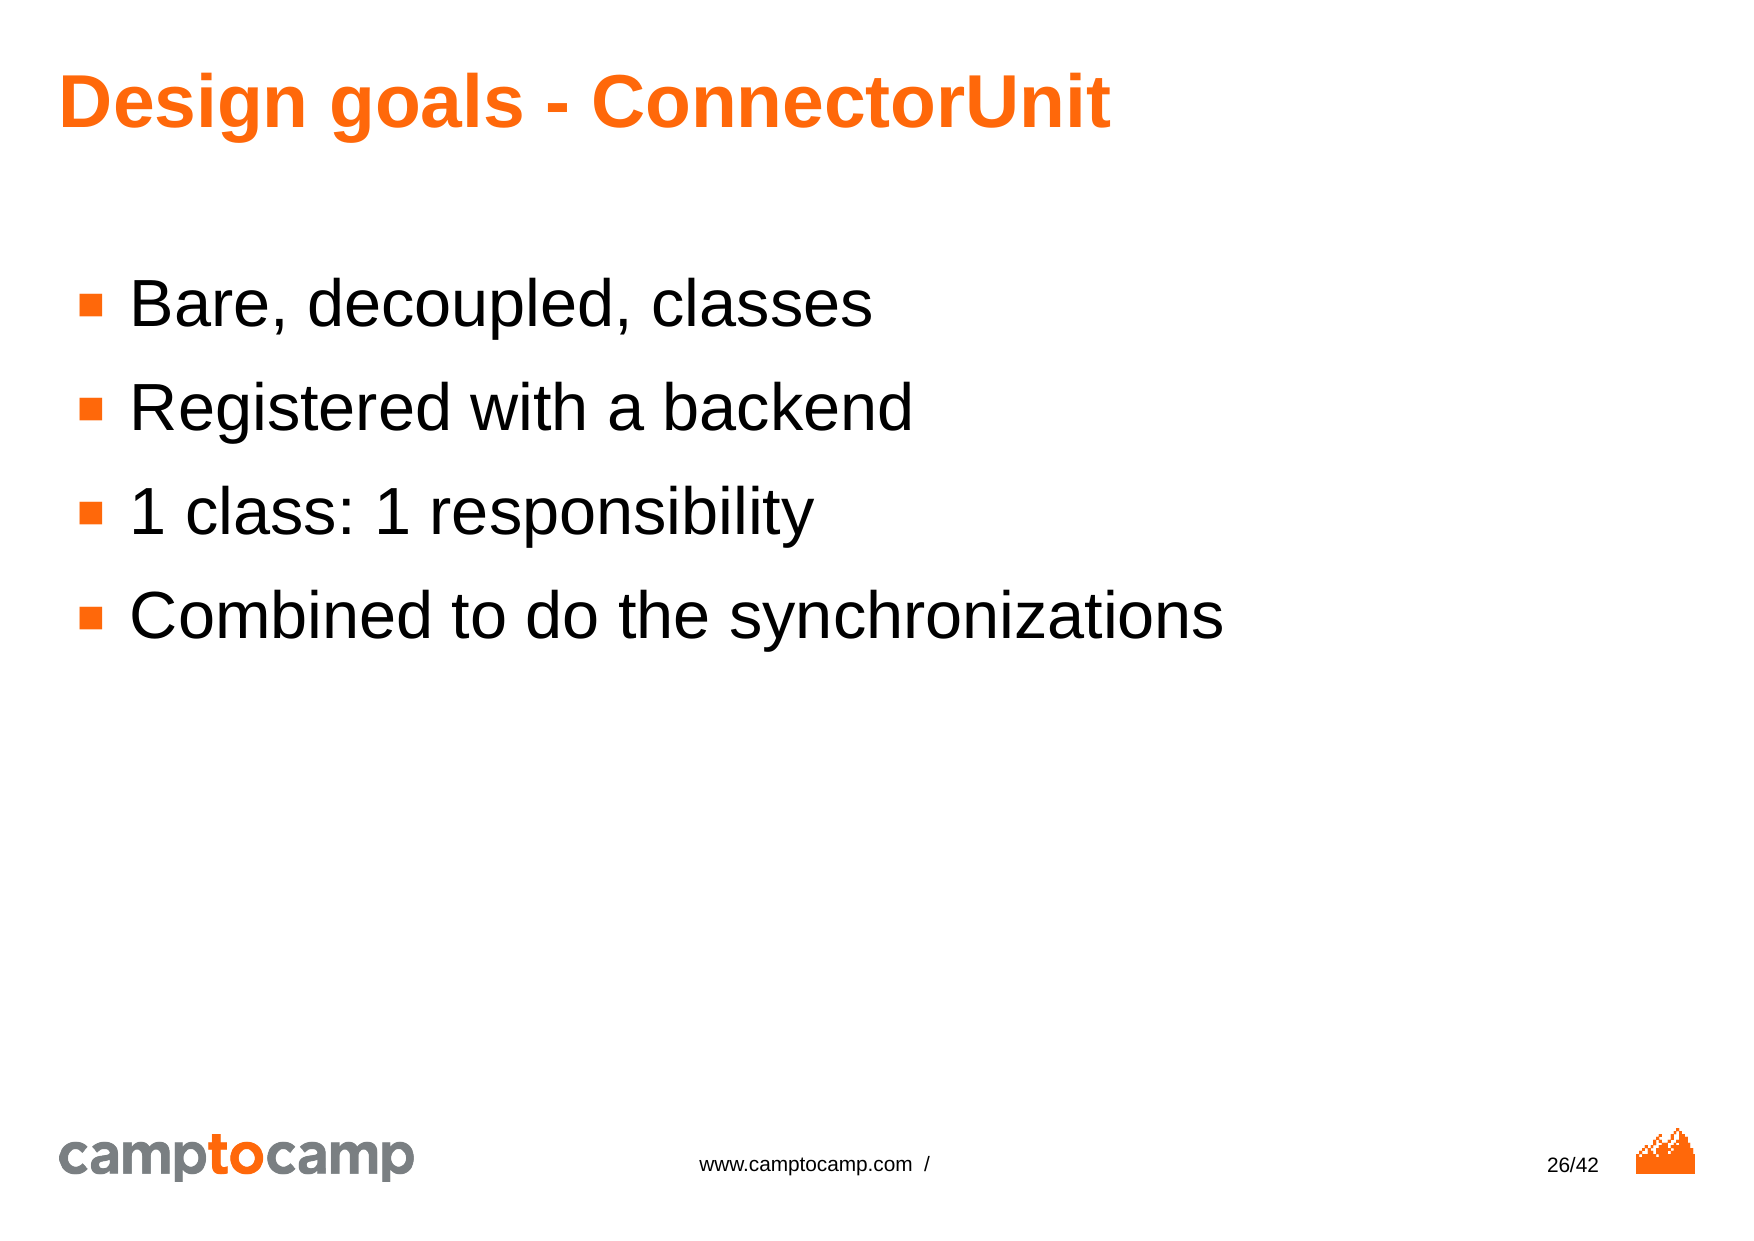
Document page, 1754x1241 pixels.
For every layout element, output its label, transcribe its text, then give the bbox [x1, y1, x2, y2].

picture [59, 1134, 414, 1182]
picture [1636, 1128, 1695, 1174]
title Design goals - ConnectorUnit [59, 59, 1695, 247]
list Bare, decoupled, classes Registered with a backend 1 class: 1 responsibility Combined to do the synchronizations [59, 265, 1696, 917]
